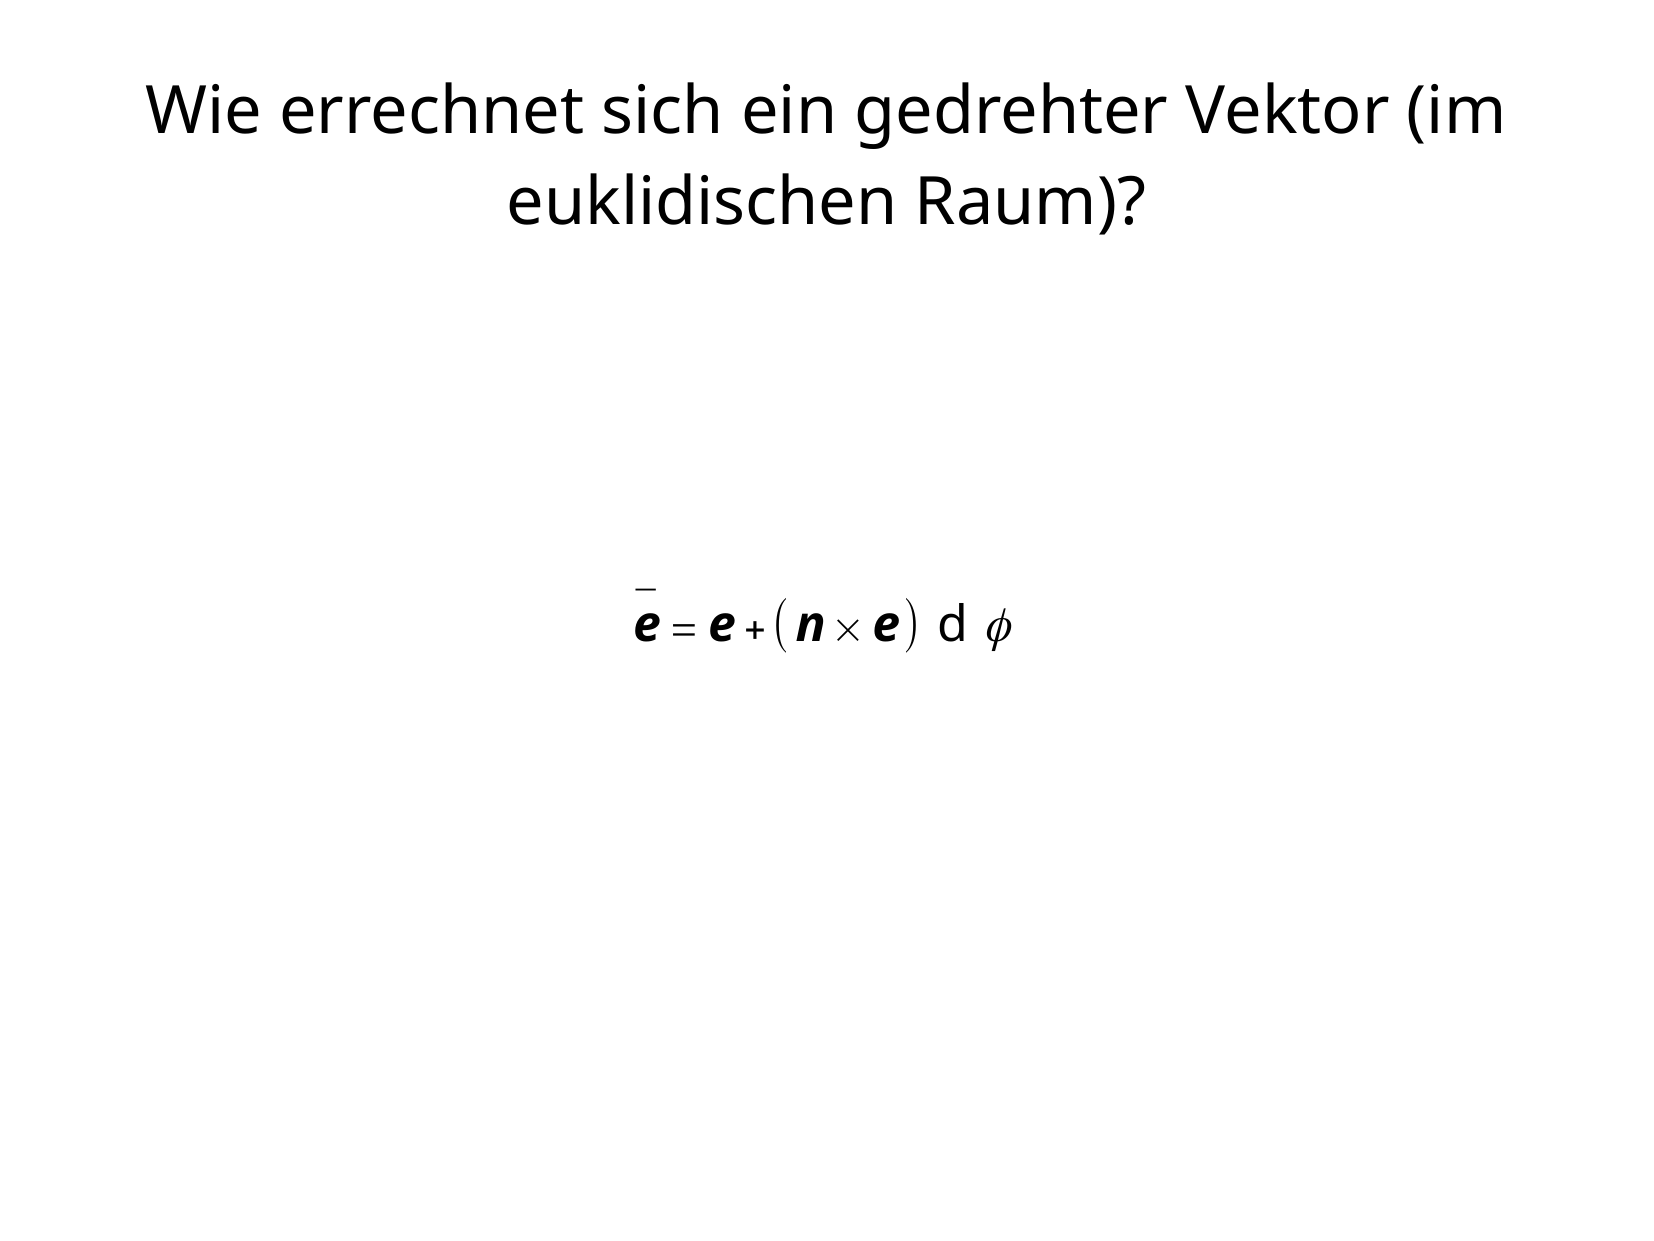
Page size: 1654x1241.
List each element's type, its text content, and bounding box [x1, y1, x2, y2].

chart [626, 586, 1027, 654]
title Wie errechnet sich ein gedrehter Vektor (im euklidischen Raum)? [82, 49, 1571, 257]
